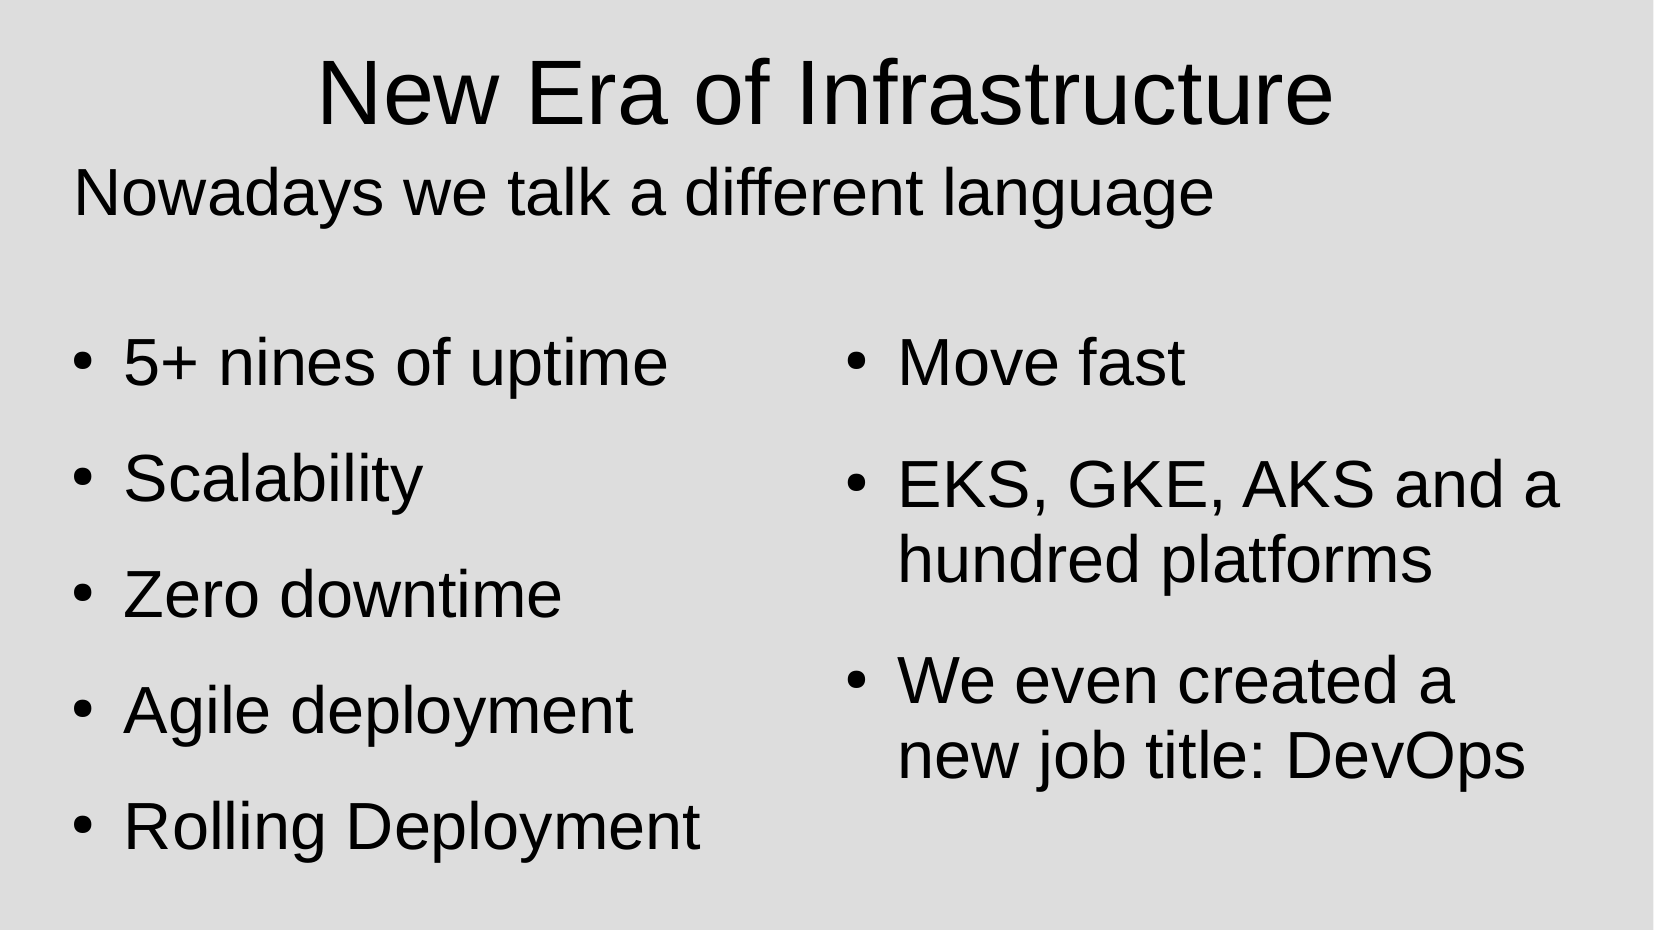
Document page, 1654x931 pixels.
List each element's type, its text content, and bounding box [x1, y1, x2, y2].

title New Era of Infrastructure [82, 37, 1571, 147]
text_box Nowadays we talk a different language [59, 147, 1654, 237]
list Move fast EKS, GKE, AKS and a hundred platforms We even created a new job title: DevOps [826, 324, 1571, 931]
list 5+ nines of uptime Scalability Zero downtime Agile deployment Rolling Deployment [53, 324, 798, 931]
